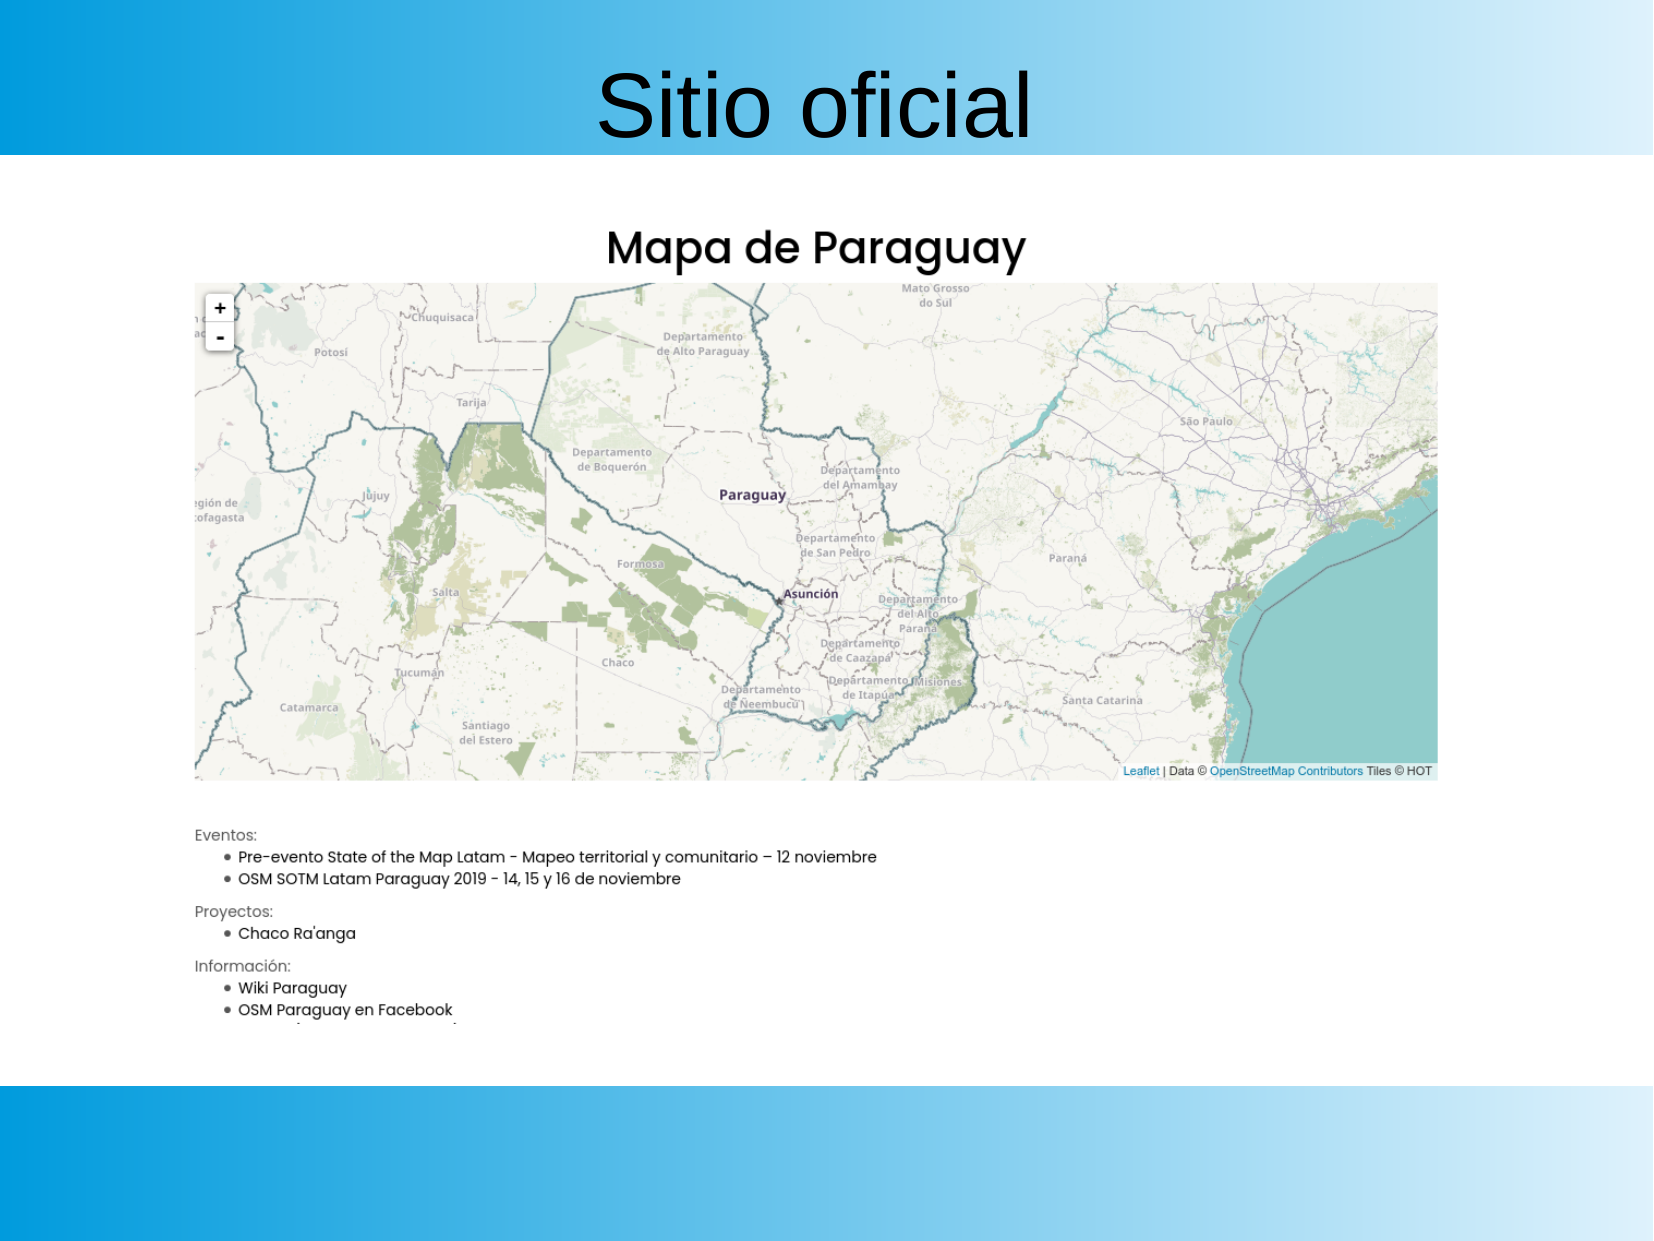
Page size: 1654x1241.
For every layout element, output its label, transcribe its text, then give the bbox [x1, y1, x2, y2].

title Sitio oficial [70, 0, 1559, 208]
picture [149, 208, 1477, 1024]
